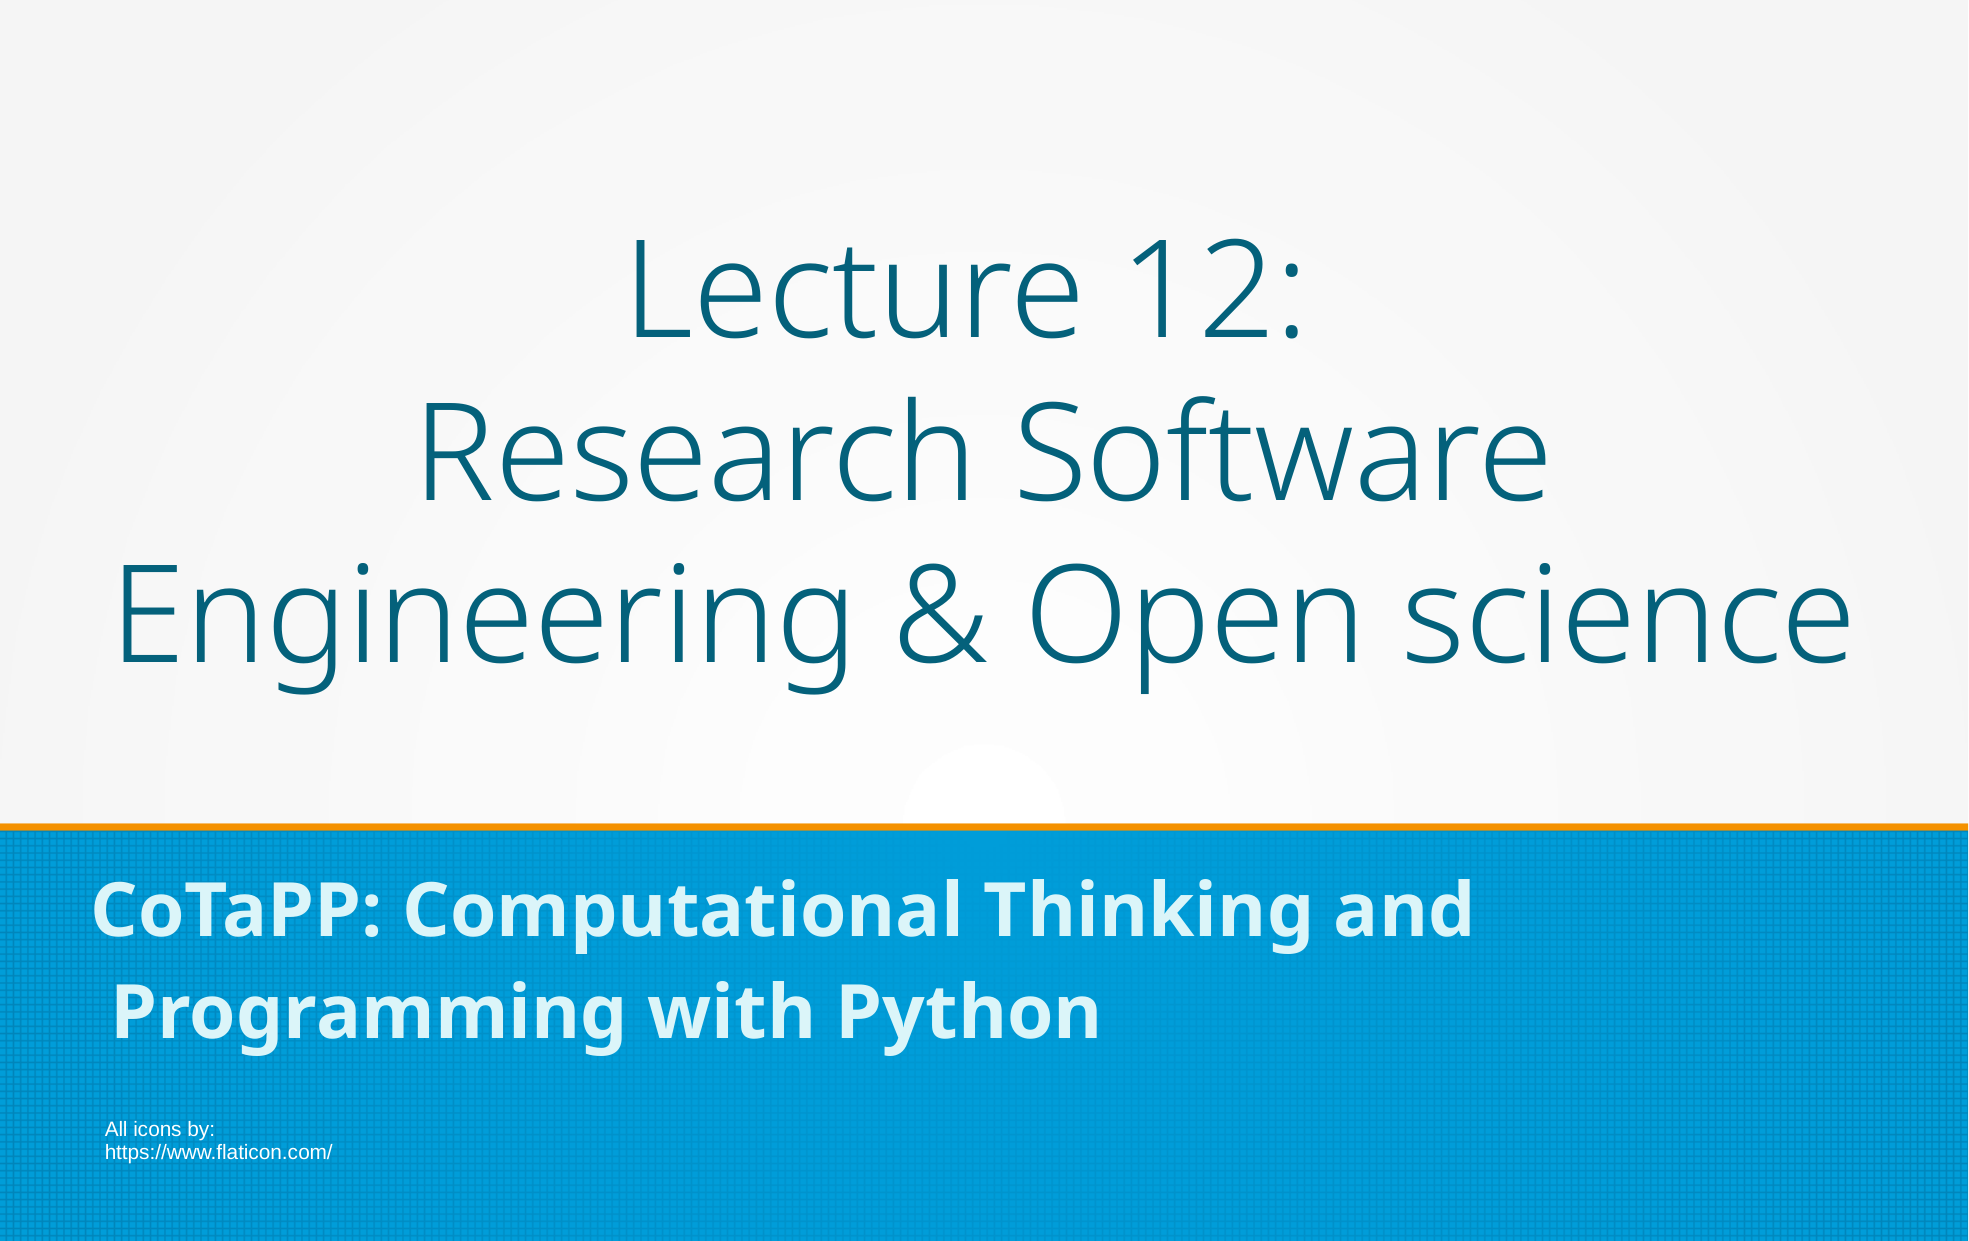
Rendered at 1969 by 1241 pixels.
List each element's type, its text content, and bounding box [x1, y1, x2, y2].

title Lecture 12: Research Software Engineering & Open science [98, 49, 1870, 691]
subtitle CoTaPP: Computational Thinking and Programming with Python [90, 855, 1654, 1063]
picture [0, 0, 1969, 830]
text_box All icons by: https://www.flaticon.com/ [90, 1110, 348, 1172]
